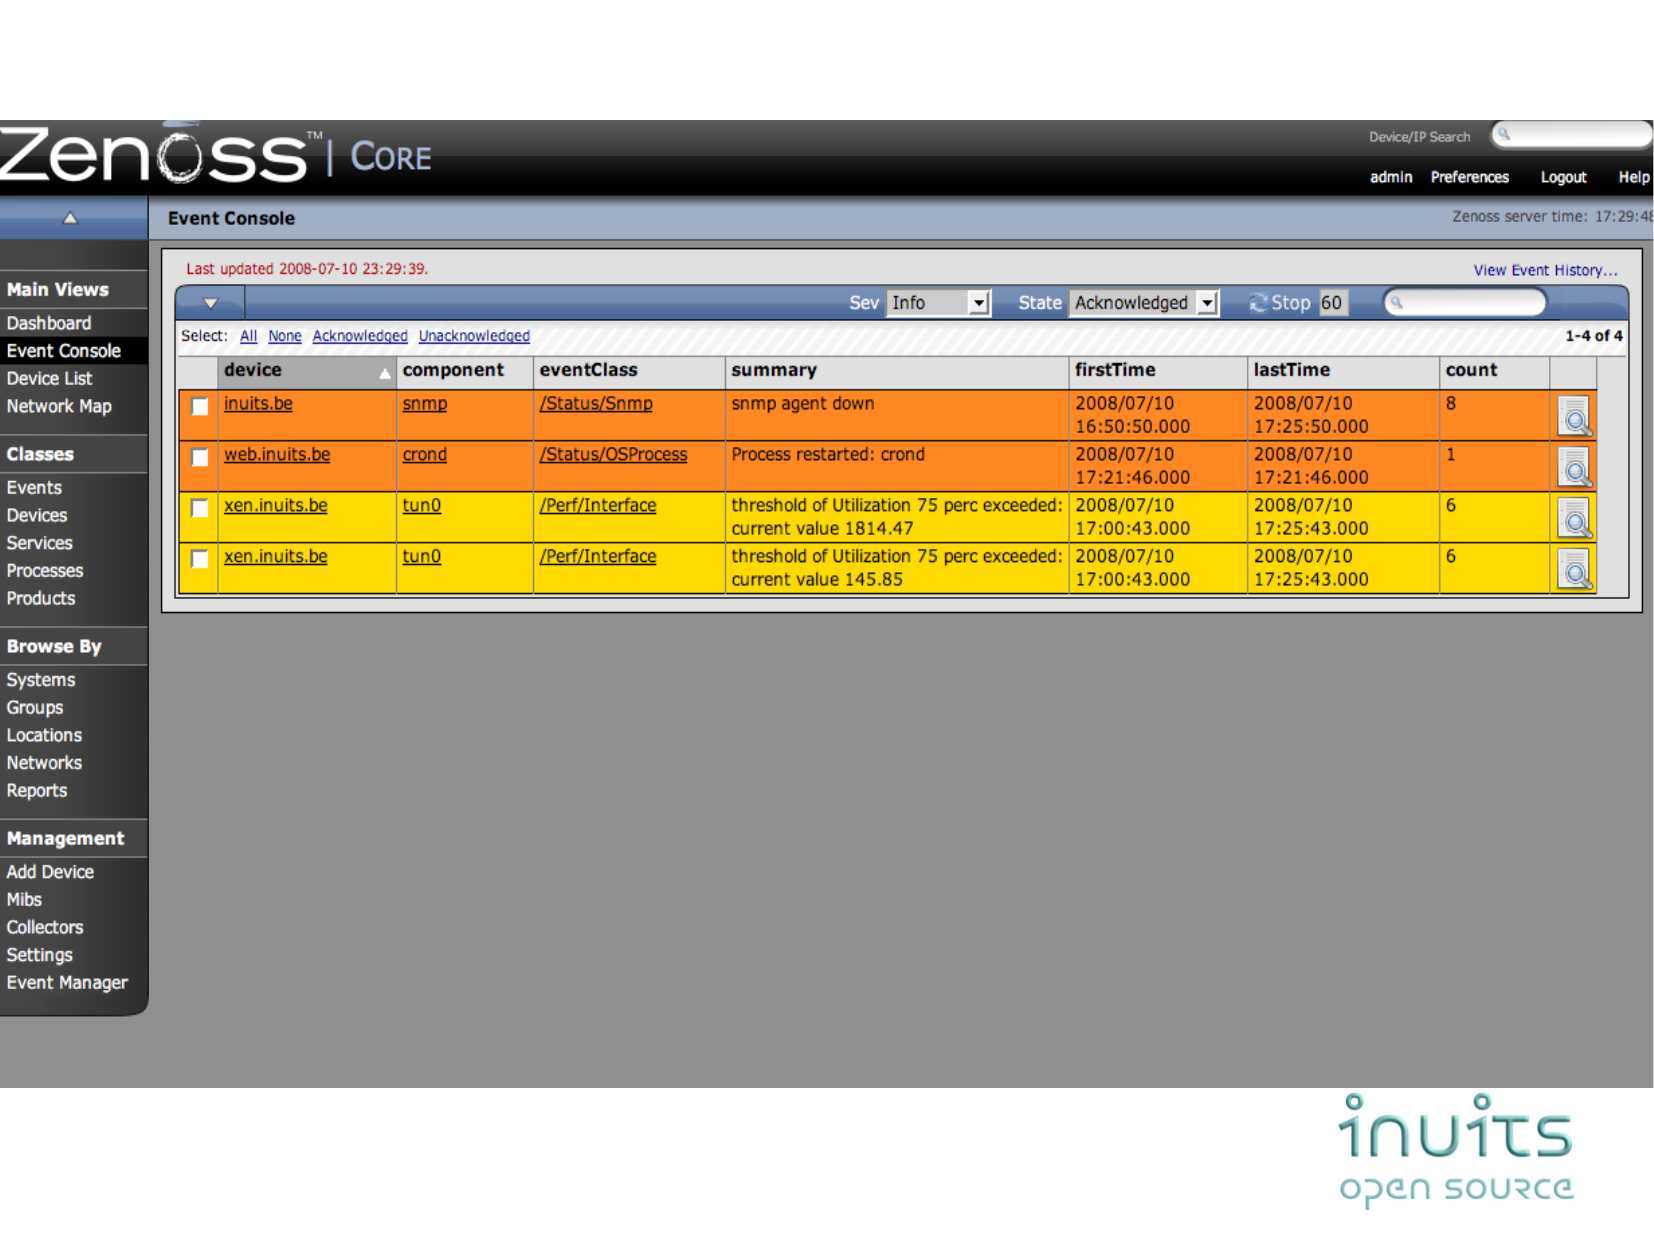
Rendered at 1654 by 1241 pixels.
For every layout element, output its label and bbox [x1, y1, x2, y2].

picture [0, 112, 1654, 1210]
